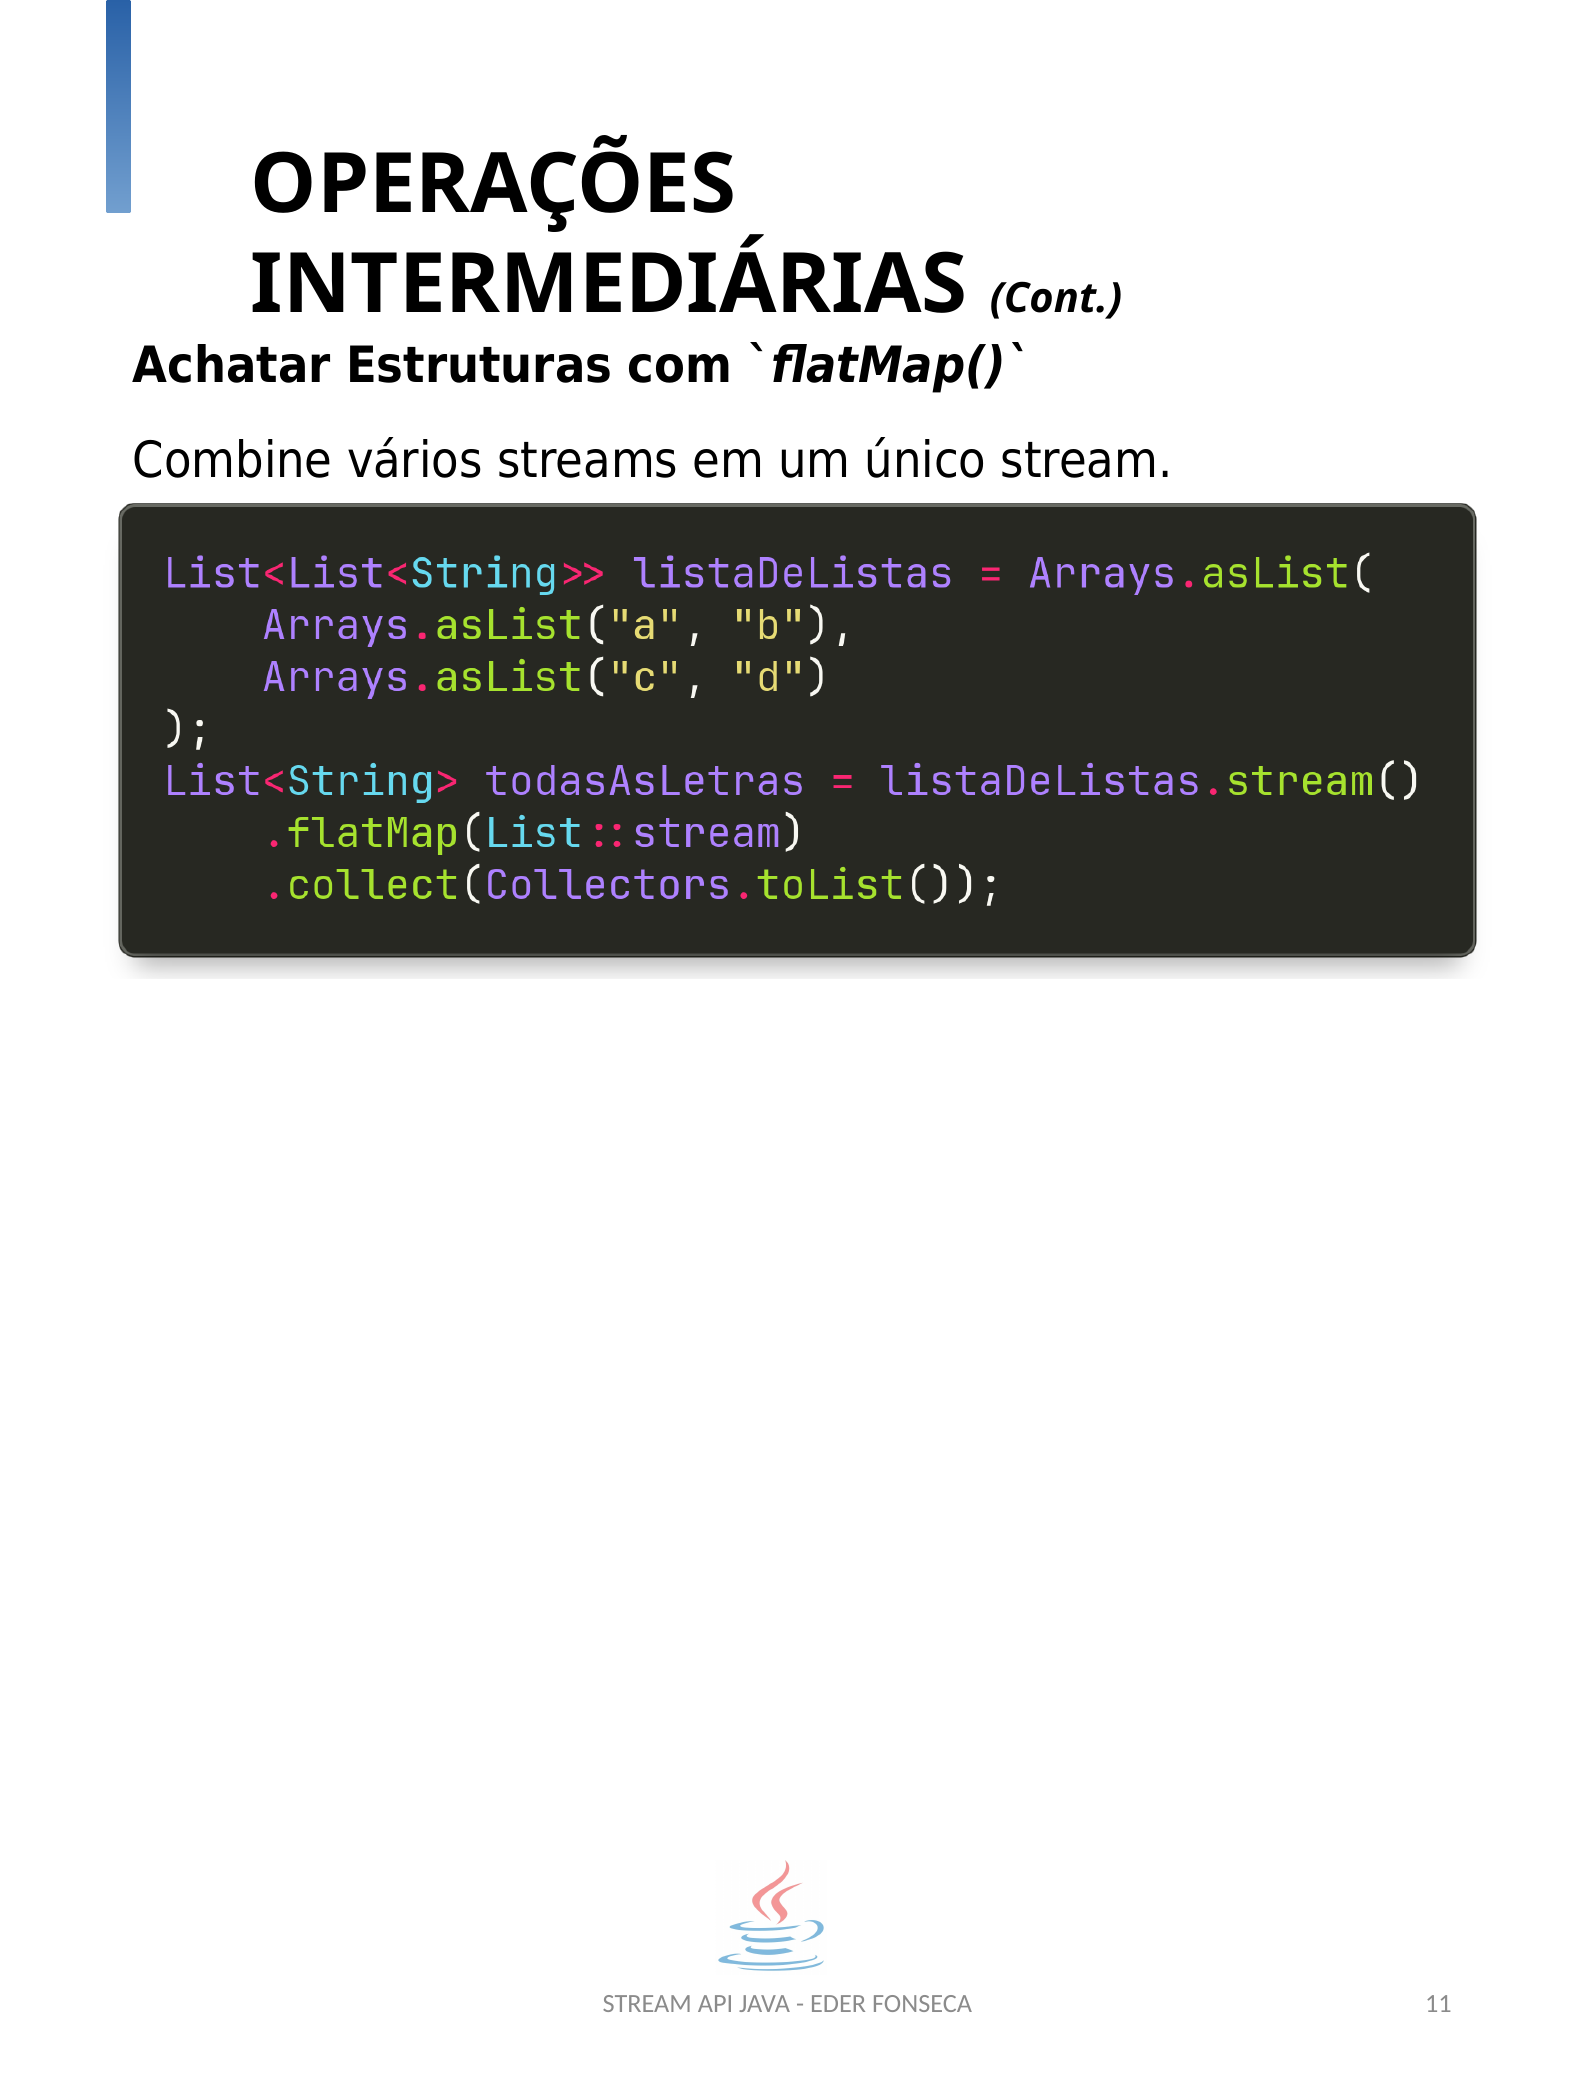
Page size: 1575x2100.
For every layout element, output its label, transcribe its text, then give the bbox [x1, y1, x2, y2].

text_box Achatar Estruturas com `flatMap()` Combine vários streams em um único stream. [118, 324, 1477, 478]
picture [715, 1860, 827, 1975]
text_box [106, 0, 131, 213]
text_box OPERAÇÕES INTERMEDIÁRIAS (Cont.) [236, 121, 1447, 337]
picture [88, 478, 1506, 980]
